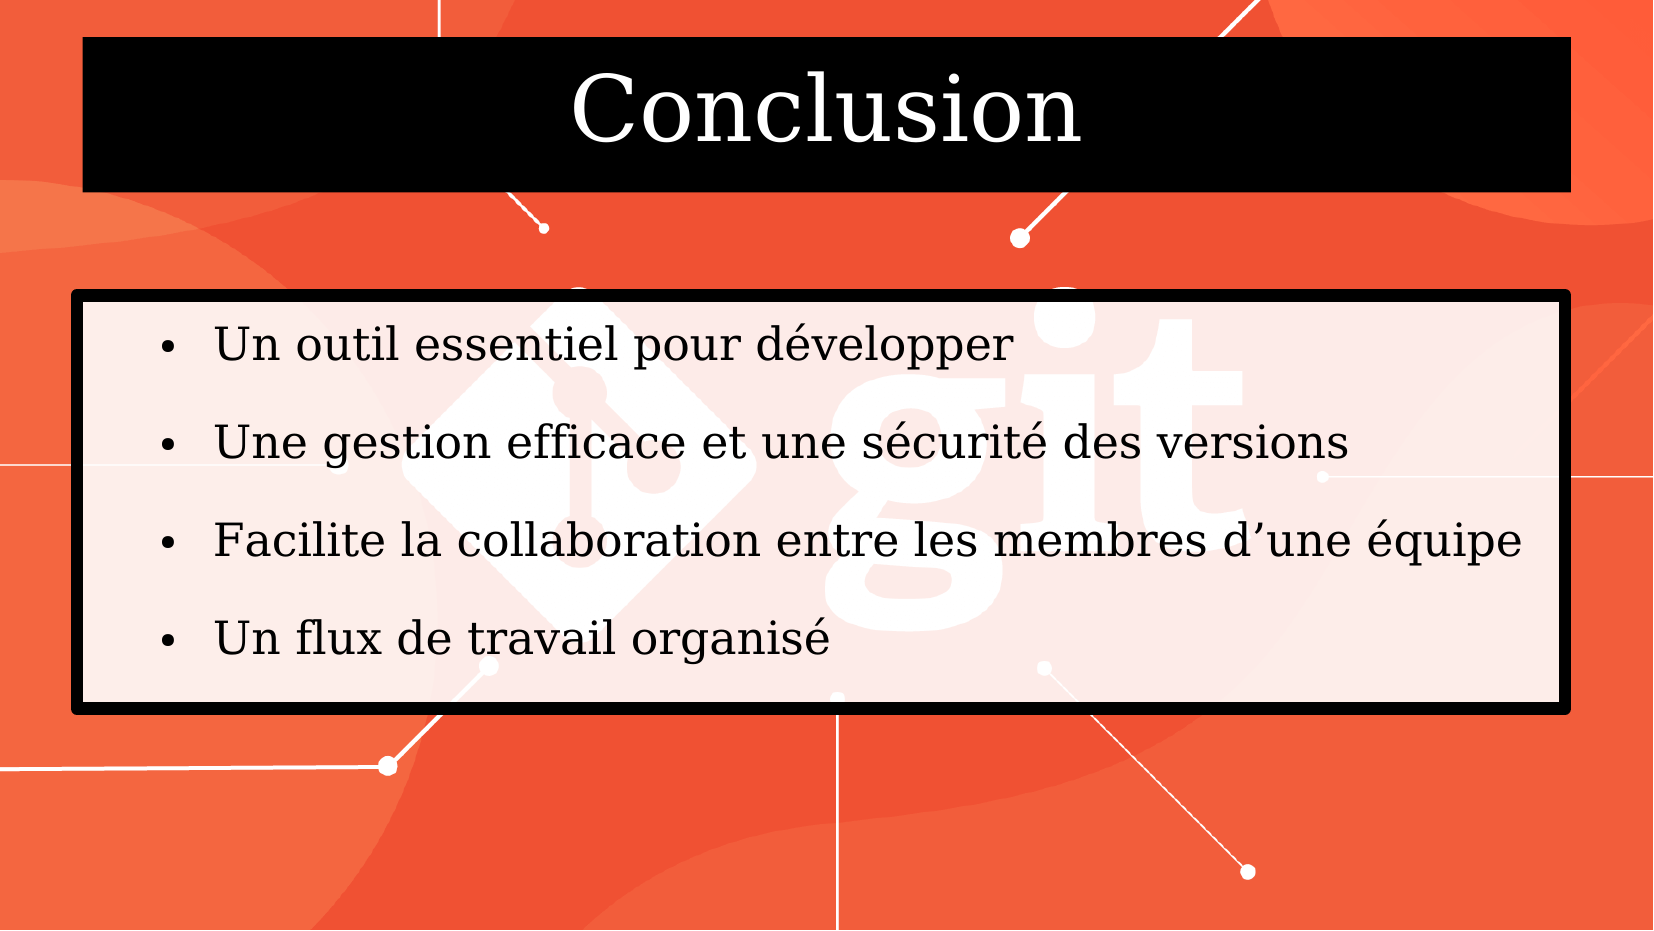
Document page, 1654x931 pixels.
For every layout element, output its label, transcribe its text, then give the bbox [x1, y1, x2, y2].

title Conclusion [82, 37, 1571, 193]
list Un outil essentiel pour développer Une gestion efficace et une sécurité des versions Facilite la collaboration entre les membres d’une équipe Un flux de travail organisé [76, 295, 1565, 709]
picture [0, 0, 1653, 930]
